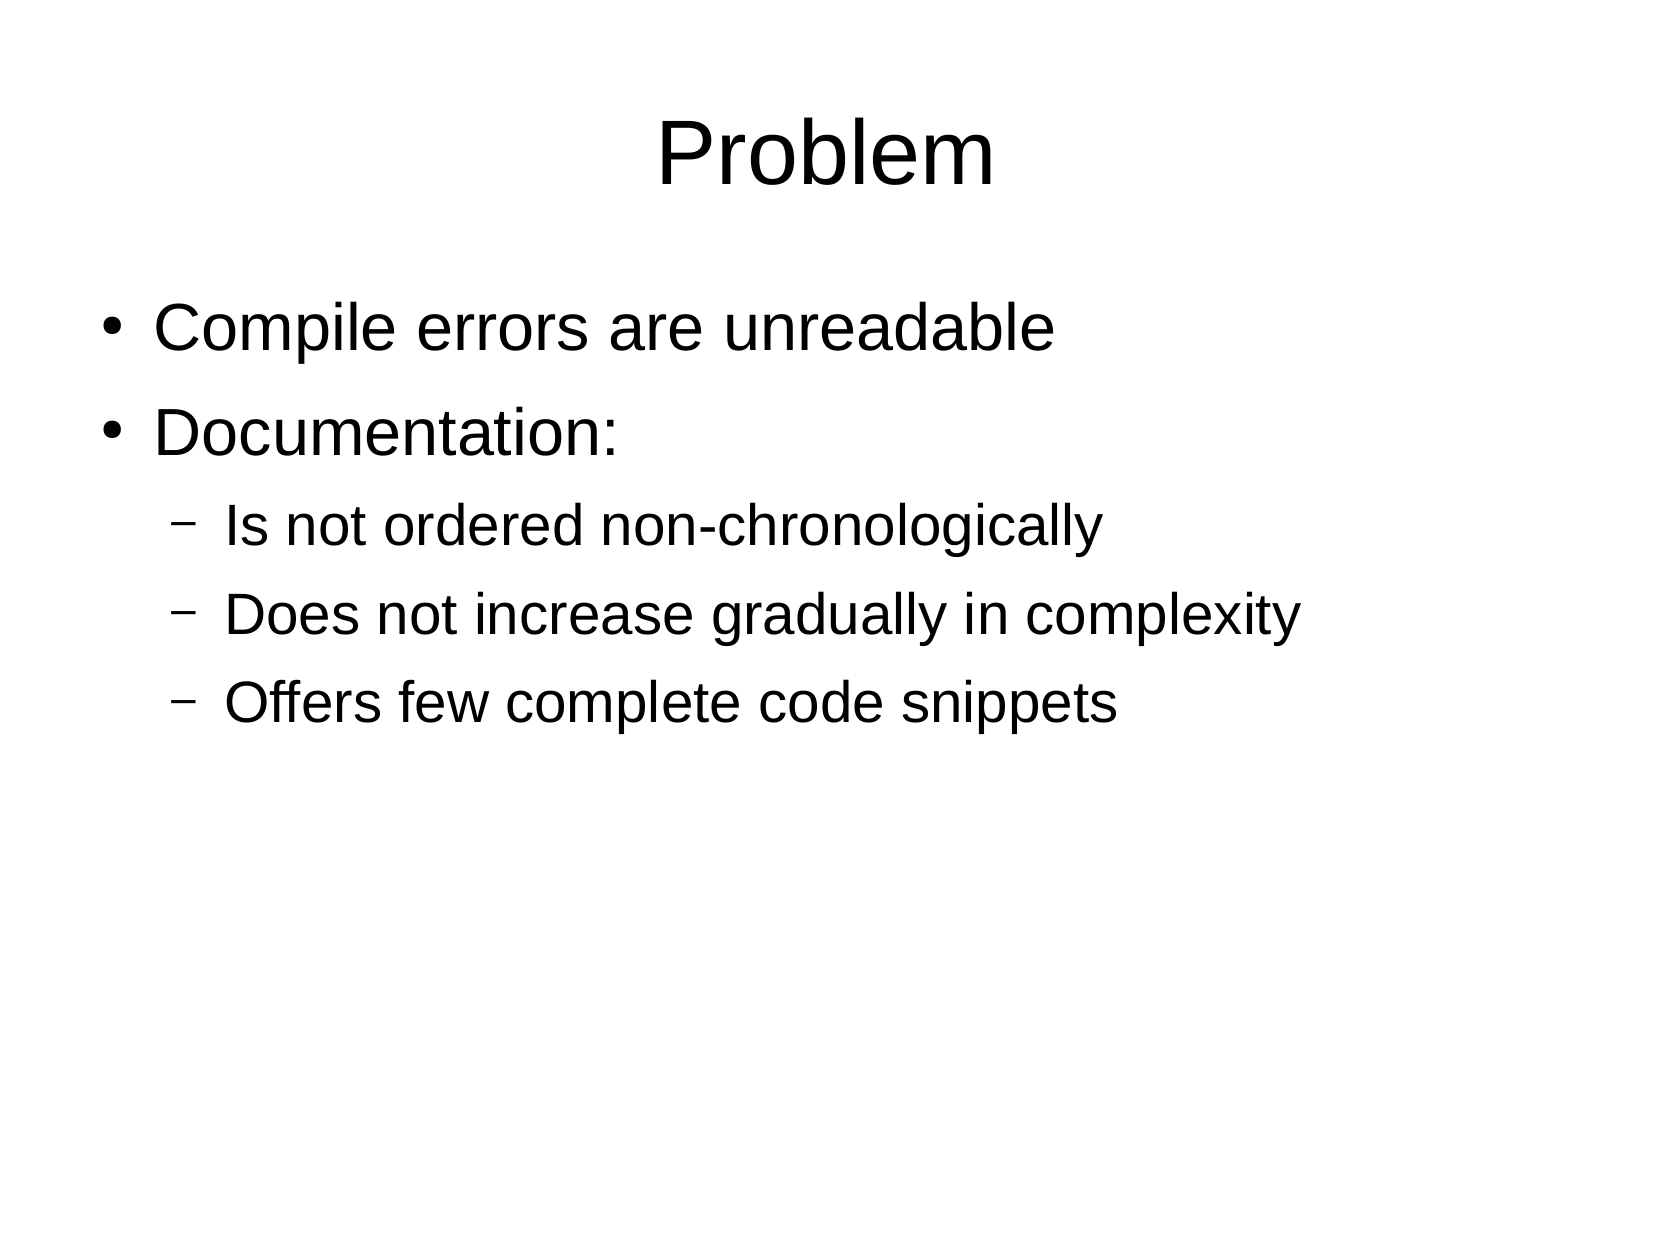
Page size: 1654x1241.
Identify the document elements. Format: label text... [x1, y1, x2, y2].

list Compile errors are unreadable Documentation: Is not ordered non-chronologically Does not increase gradually in complexity Offers few complete code snippets [82, 290, 1571, 1010]
title Problem [82, 49, 1571, 257]
